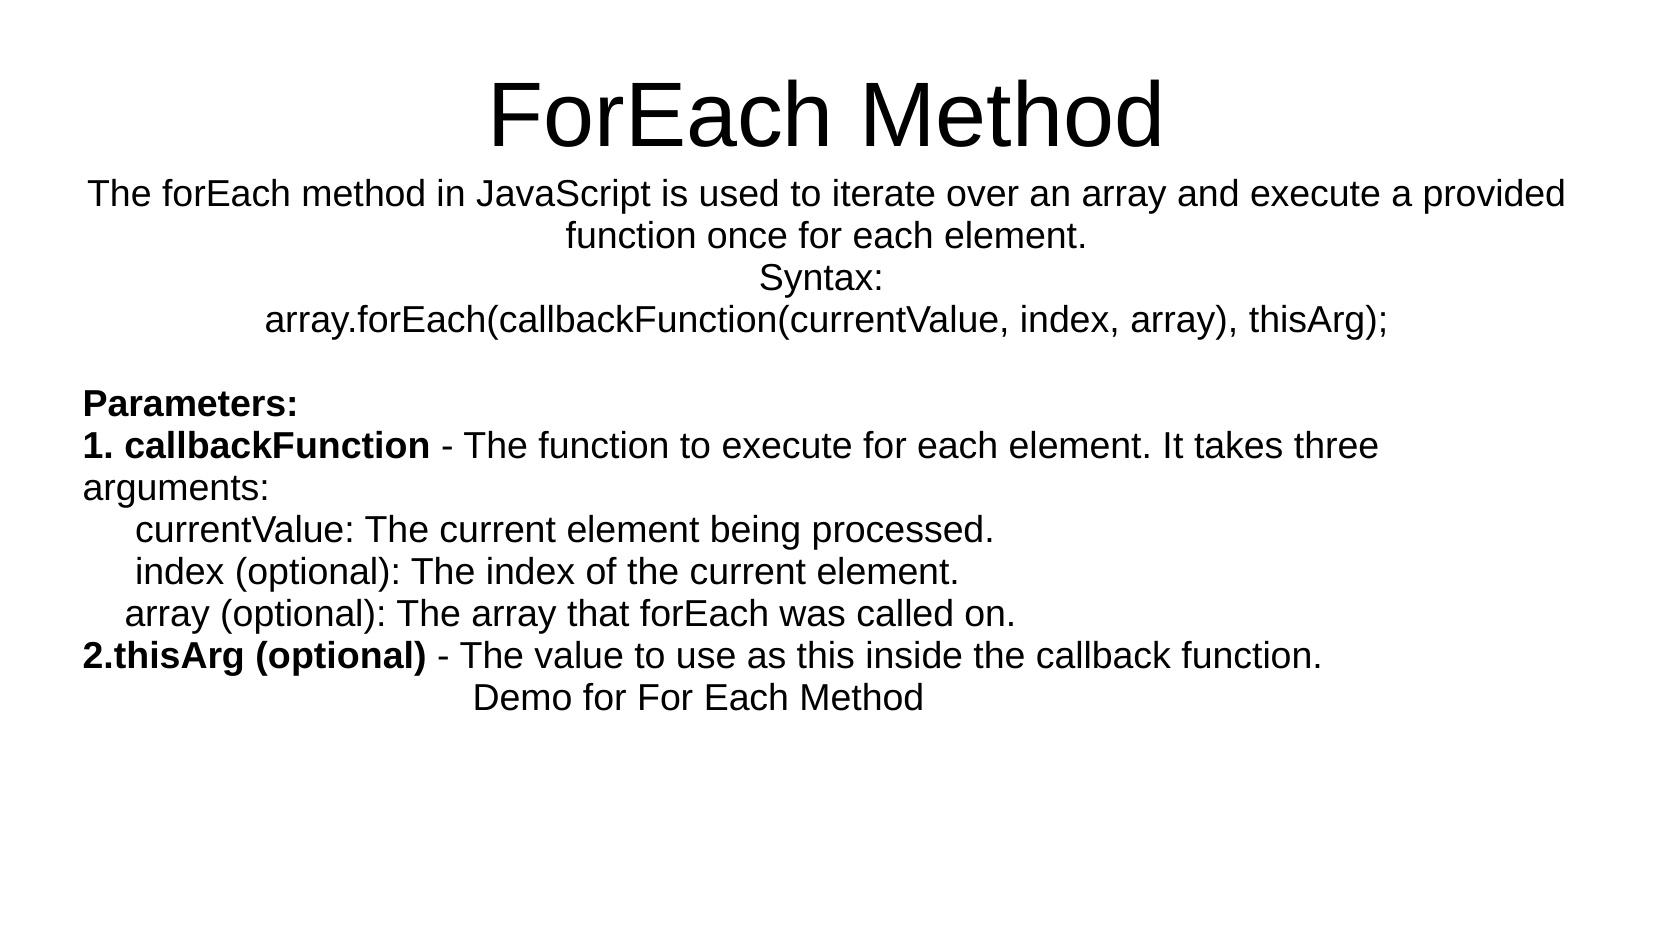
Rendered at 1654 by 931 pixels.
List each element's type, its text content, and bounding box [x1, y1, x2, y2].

title ForEach Method [82, 37, 1571, 172]
subtitle The forEach method in JavaScript is used to iterate over an array and execute a provided function once for each element. Syntax: array.forEach(callbackFunction(currentValue, index, array), thisArg); Parameters: 1. callbackFunction - The function to execute for each element. It takes three arguments: currentValue: The current element being processed. index (optional): The index of the current element. array (optional): The array that forEach was called on. 2.thisArg (optional) - The value to use as this inside the callback function. Demo for For Each Method [82, 172, 1571, 803]
